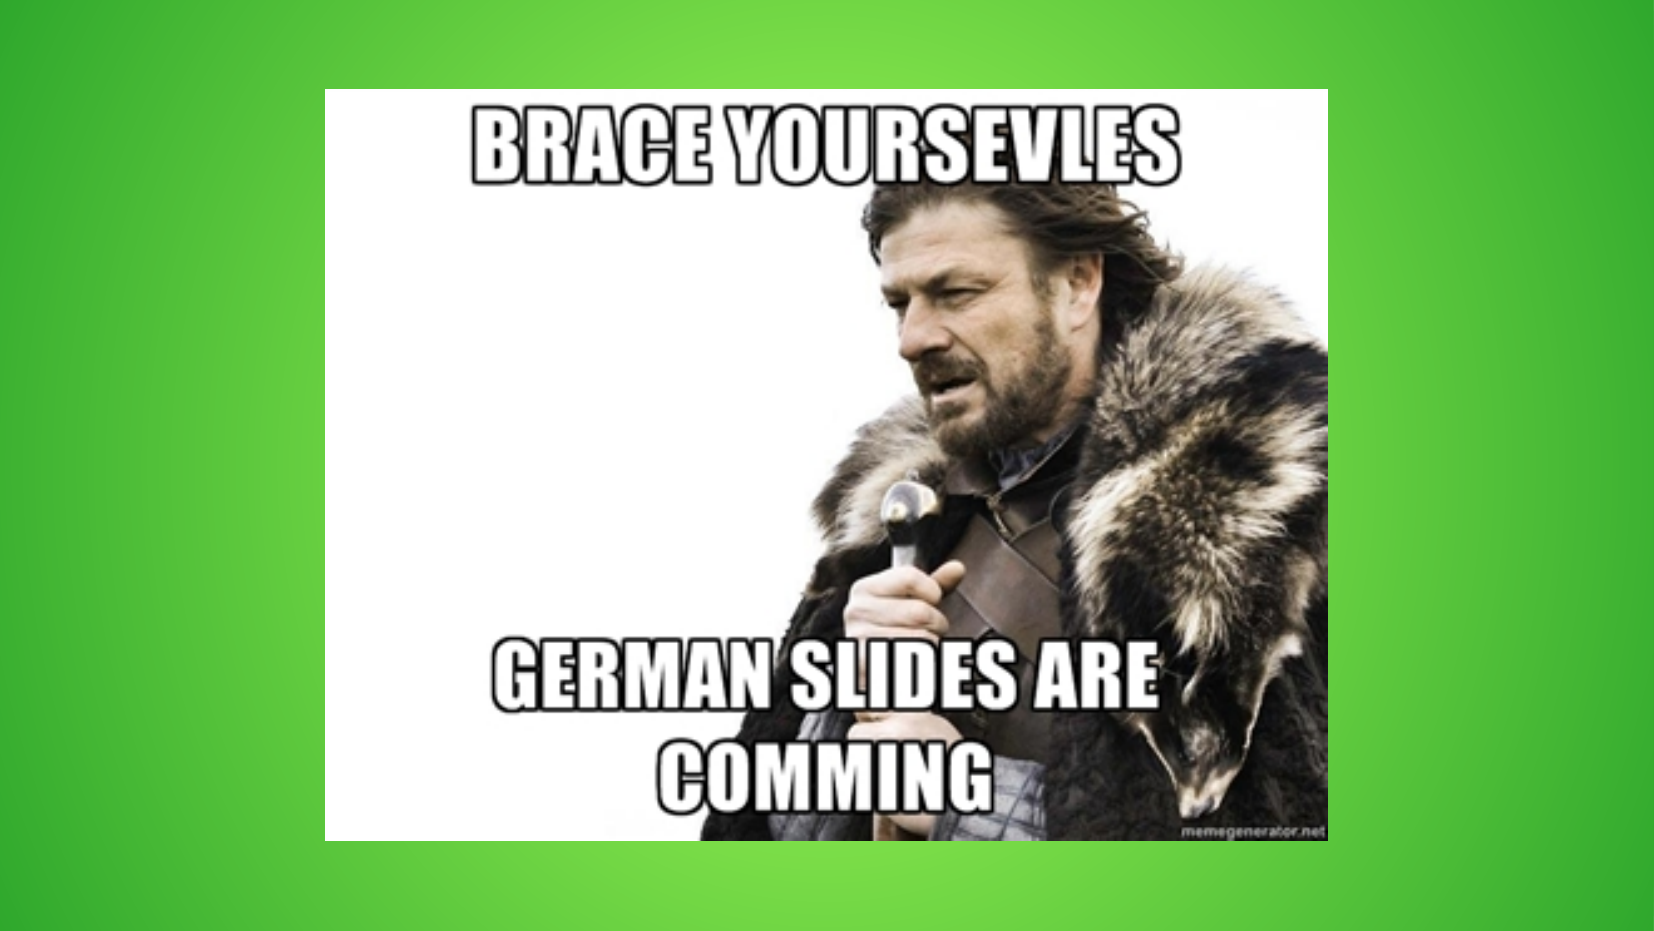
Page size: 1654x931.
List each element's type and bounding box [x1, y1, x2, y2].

picture [325, 89, 1328, 841]
